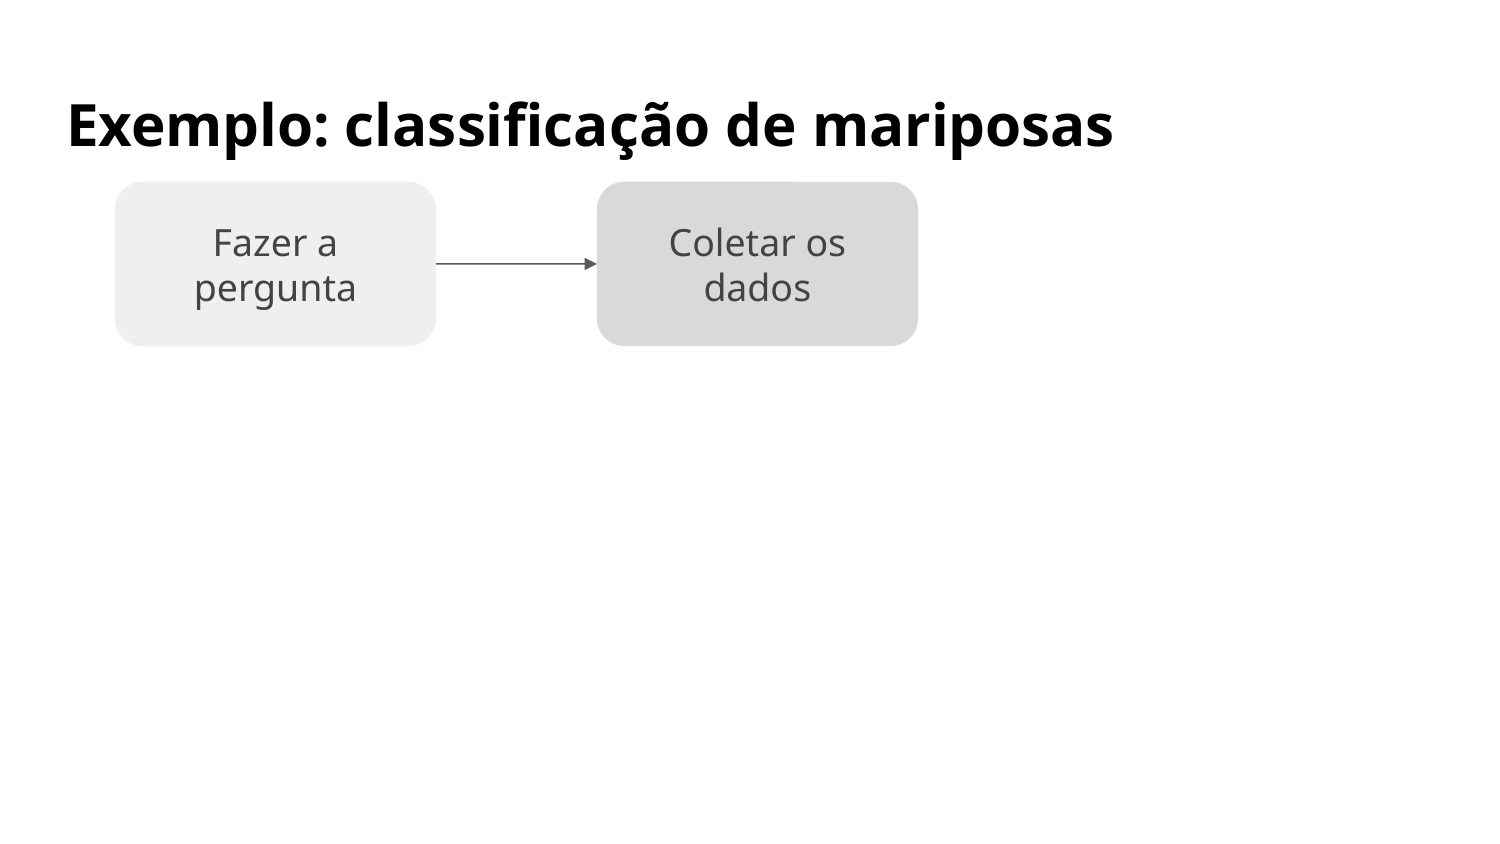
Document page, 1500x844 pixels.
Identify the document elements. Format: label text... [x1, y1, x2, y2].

text_box Fazer a pergunta [114, 181, 437, 347]
title Exemplo: classificação de mariposas [51, 72, 1449, 167]
text_box Coletar os dados [596, 181, 919, 347]
